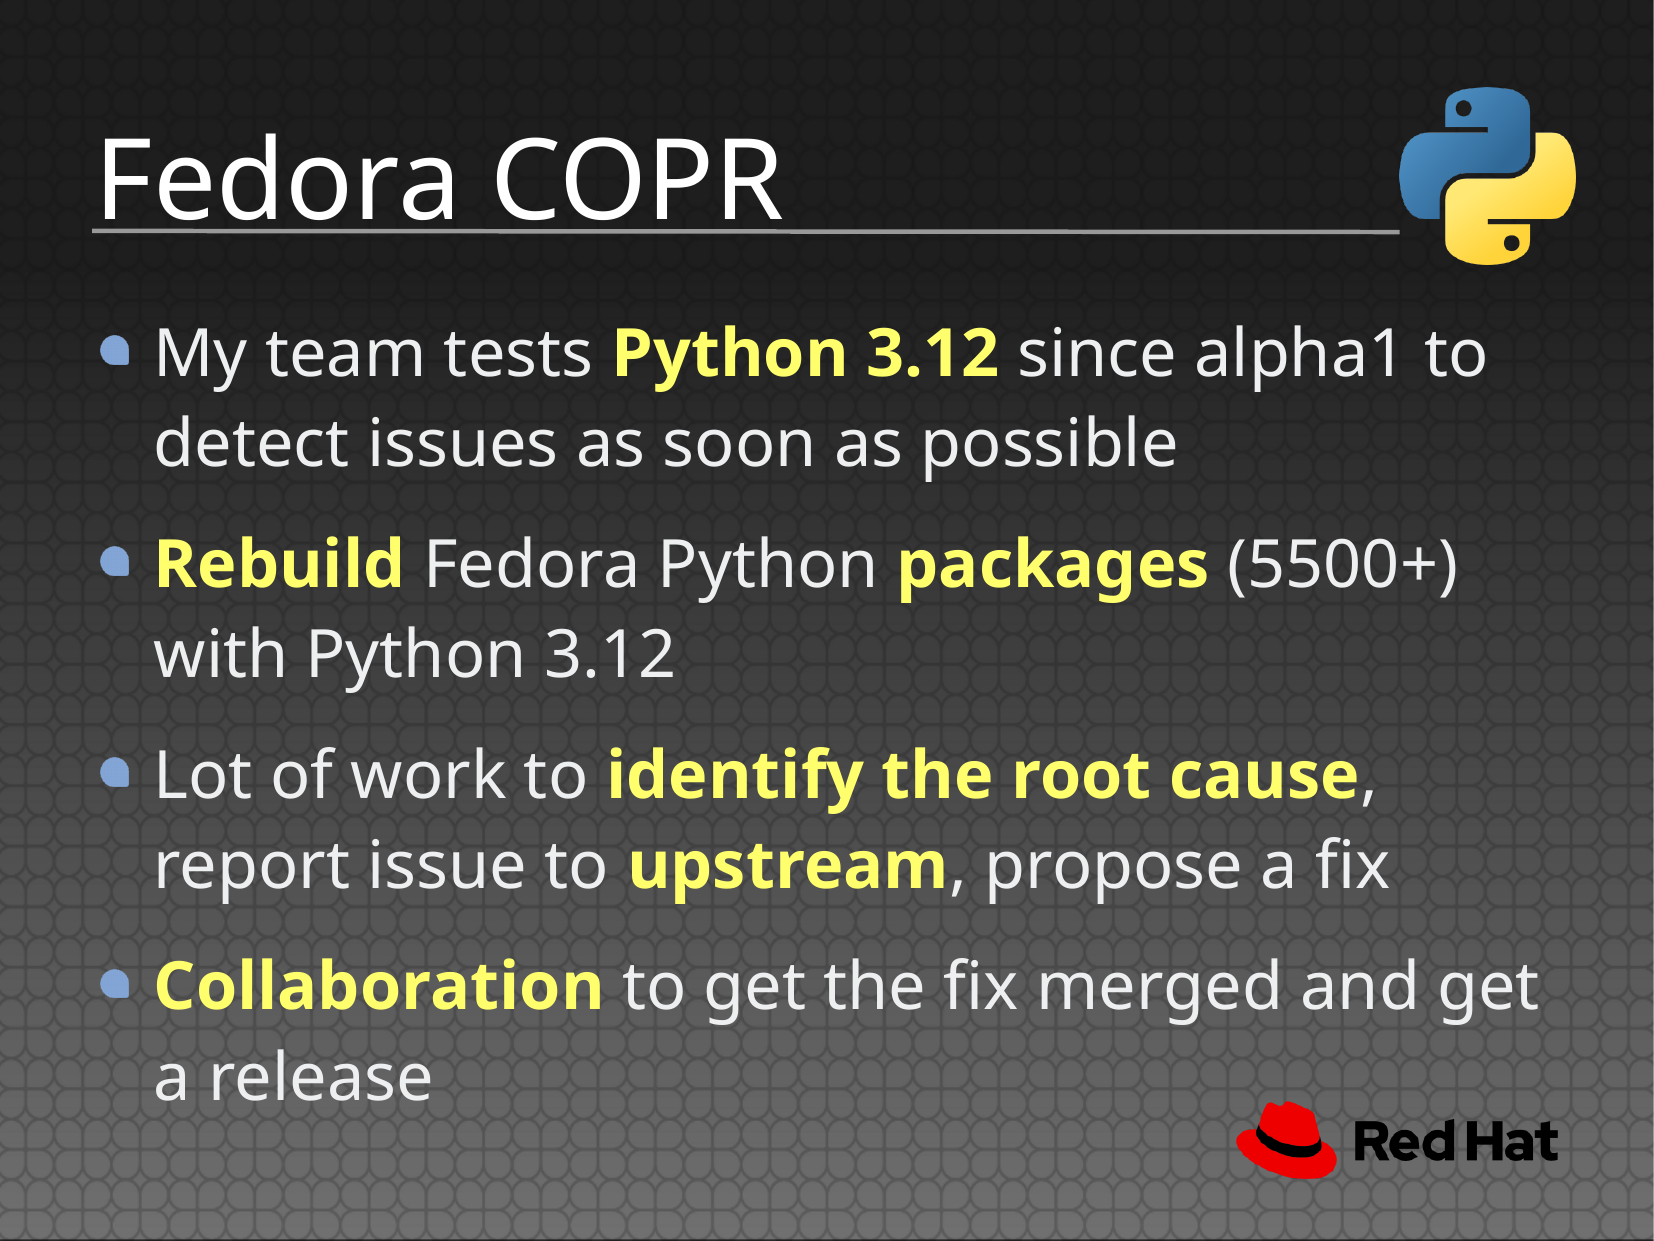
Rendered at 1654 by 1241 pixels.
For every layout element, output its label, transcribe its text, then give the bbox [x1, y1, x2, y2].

list My team tests Python 3.12 since alpha1 to detect issues as soon as possible Rebuild Fedora Python packages (5500+) with Python 3.12 Lot of work to identify the root cause, report issue to upstream, propose a fix Collaboration to get the fix merged and get a release [82, 304, 1571, 1045]
picture [0, 0, 1654, 1241]
title Fedora COPR [94, 100, 1426, 251]
